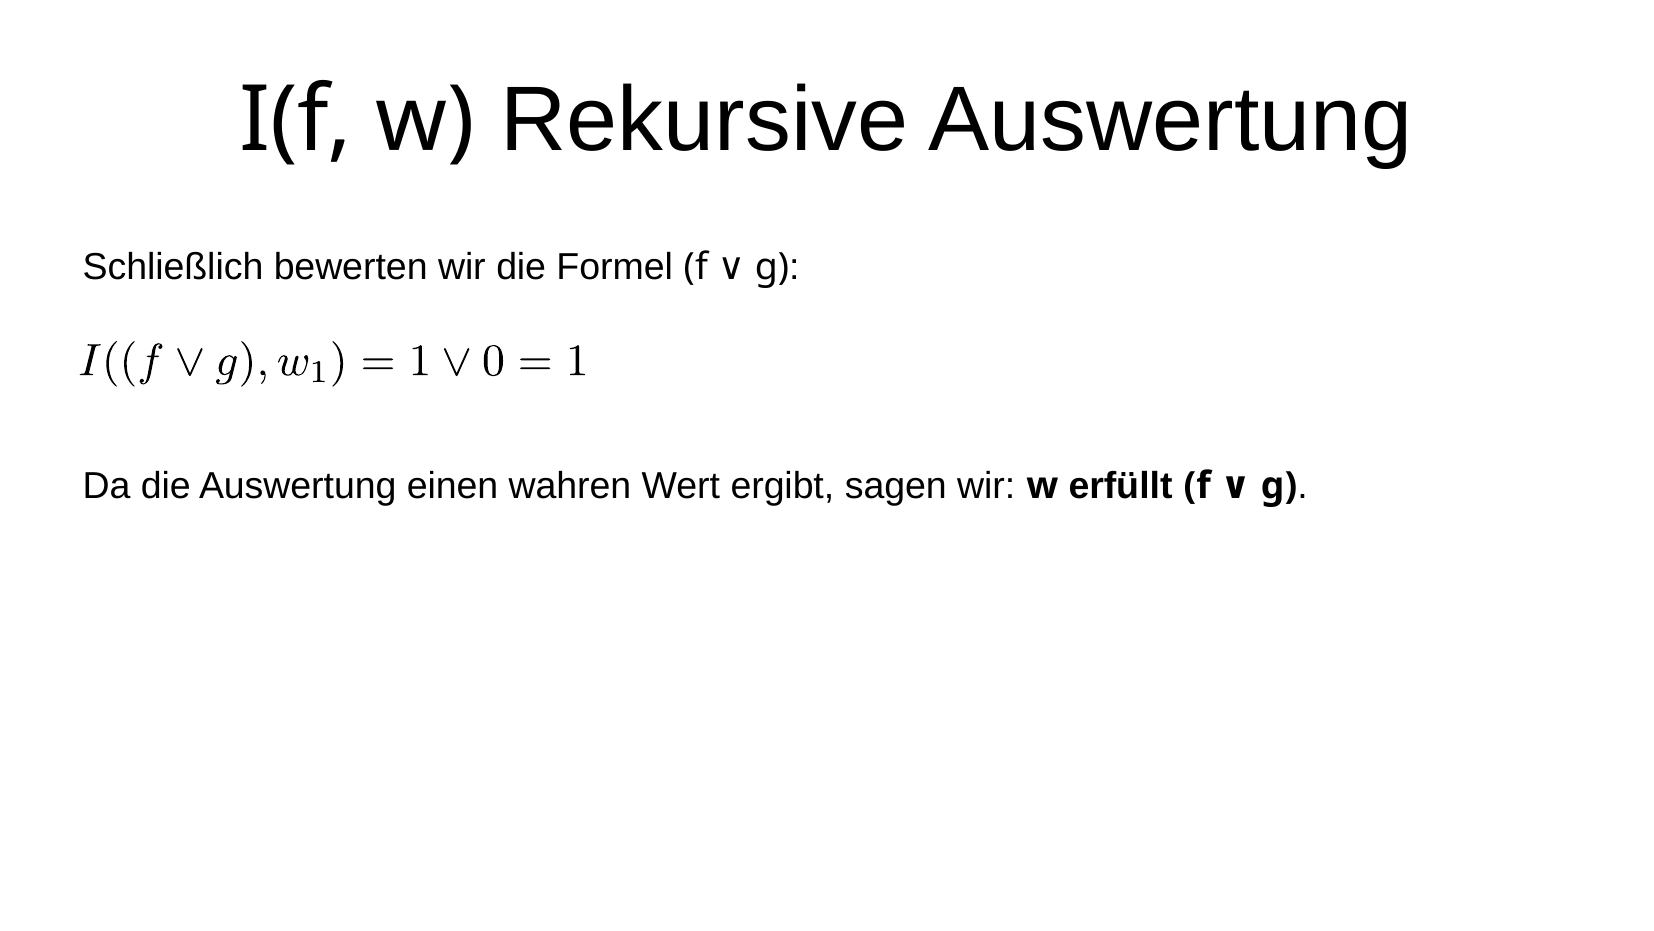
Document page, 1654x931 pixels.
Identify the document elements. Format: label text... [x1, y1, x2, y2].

title I(f, w) Rekursive Auswertung [82, 37, 1571, 193]
text_box [79, 341, 585, 387]
subtitle Schließlich bewerten wir die Formel (f ∨ g): Da die Auswertung einen wahren Wert ergibt, sagen wir: w erfüllt (f ∨ g). [82, 194, 1571, 807]
